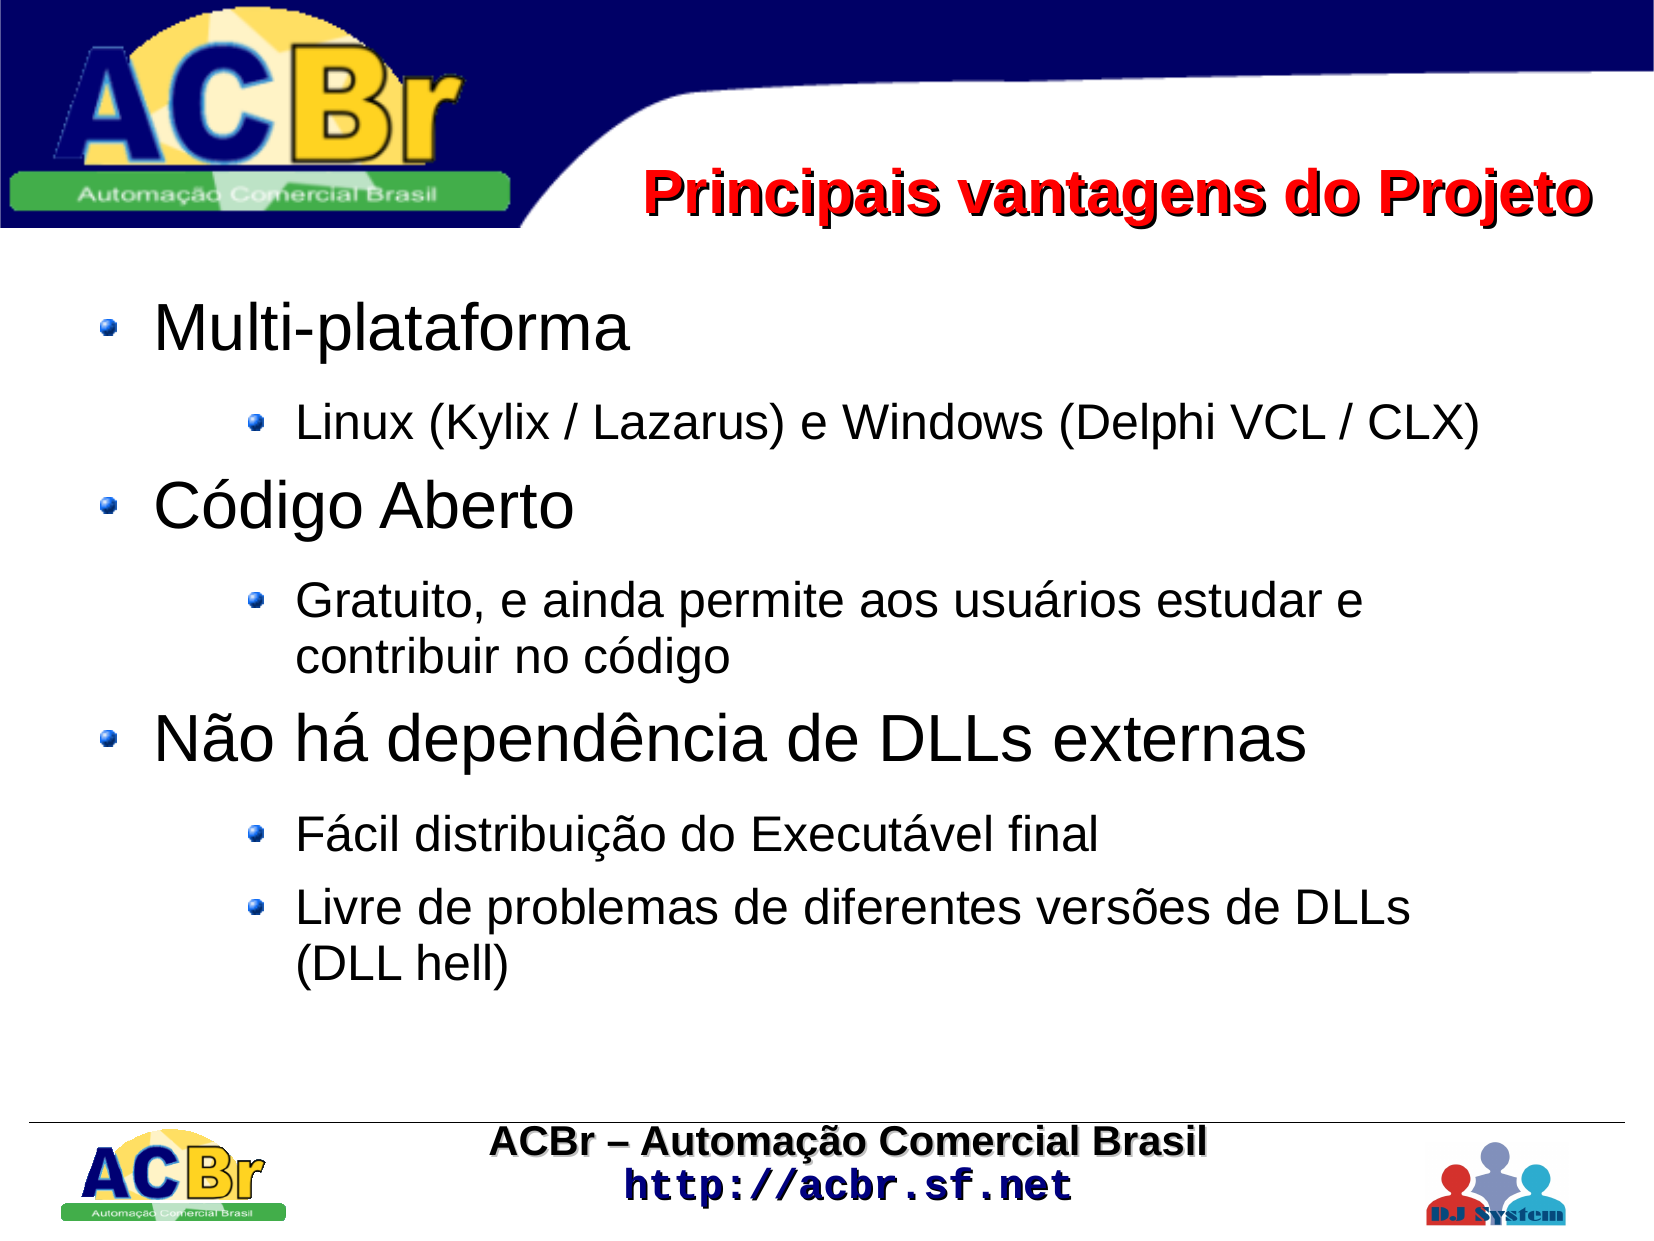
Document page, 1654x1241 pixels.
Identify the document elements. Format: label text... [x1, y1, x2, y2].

picture [0, 0, 1654, 228]
title Principais vantagens do Projeto [604, 108, 1631, 277]
picture [59, 1127, 287, 1224]
list Multi-plataforma Linux (Kylix / Lazarus) e Windows (Delphi VCL / CLX) Código Aberto Gratuito, e ainda permite aos usuários estudar e contribuir no código Não há dependência de DLLs externas Fácil distribuição do Executável final Livre de problemas de diferentes versões de DLLs (DLL hell) [82, 290, 1571, 1094]
picture [1425, 1142, 1569, 1227]
